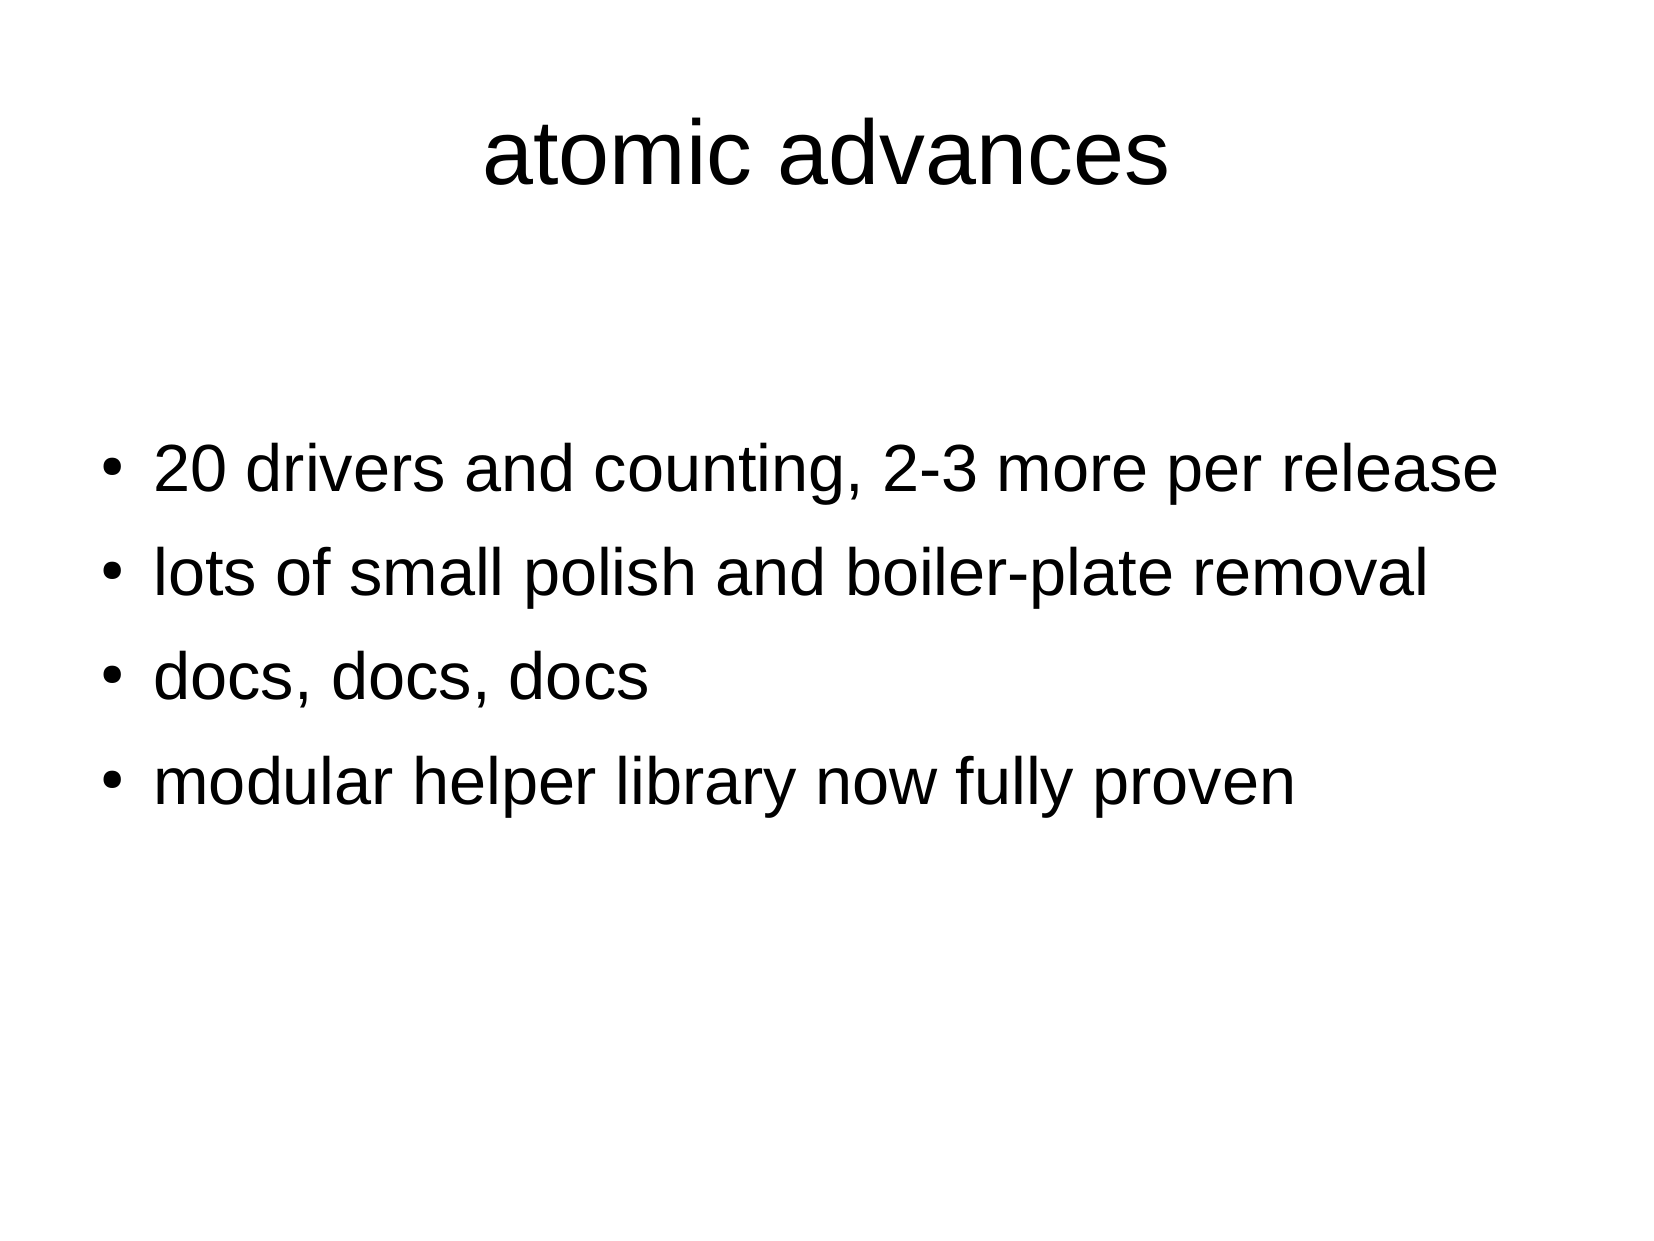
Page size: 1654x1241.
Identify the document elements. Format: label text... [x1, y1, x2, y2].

list 20 drivers and counting, 2-3 more per release lots of small polish and boiler-plate removal docs, docs, docs modular helper library now fully proven [82, 431, 1571, 1021]
title atomic advances [82, 49, 1571, 257]
